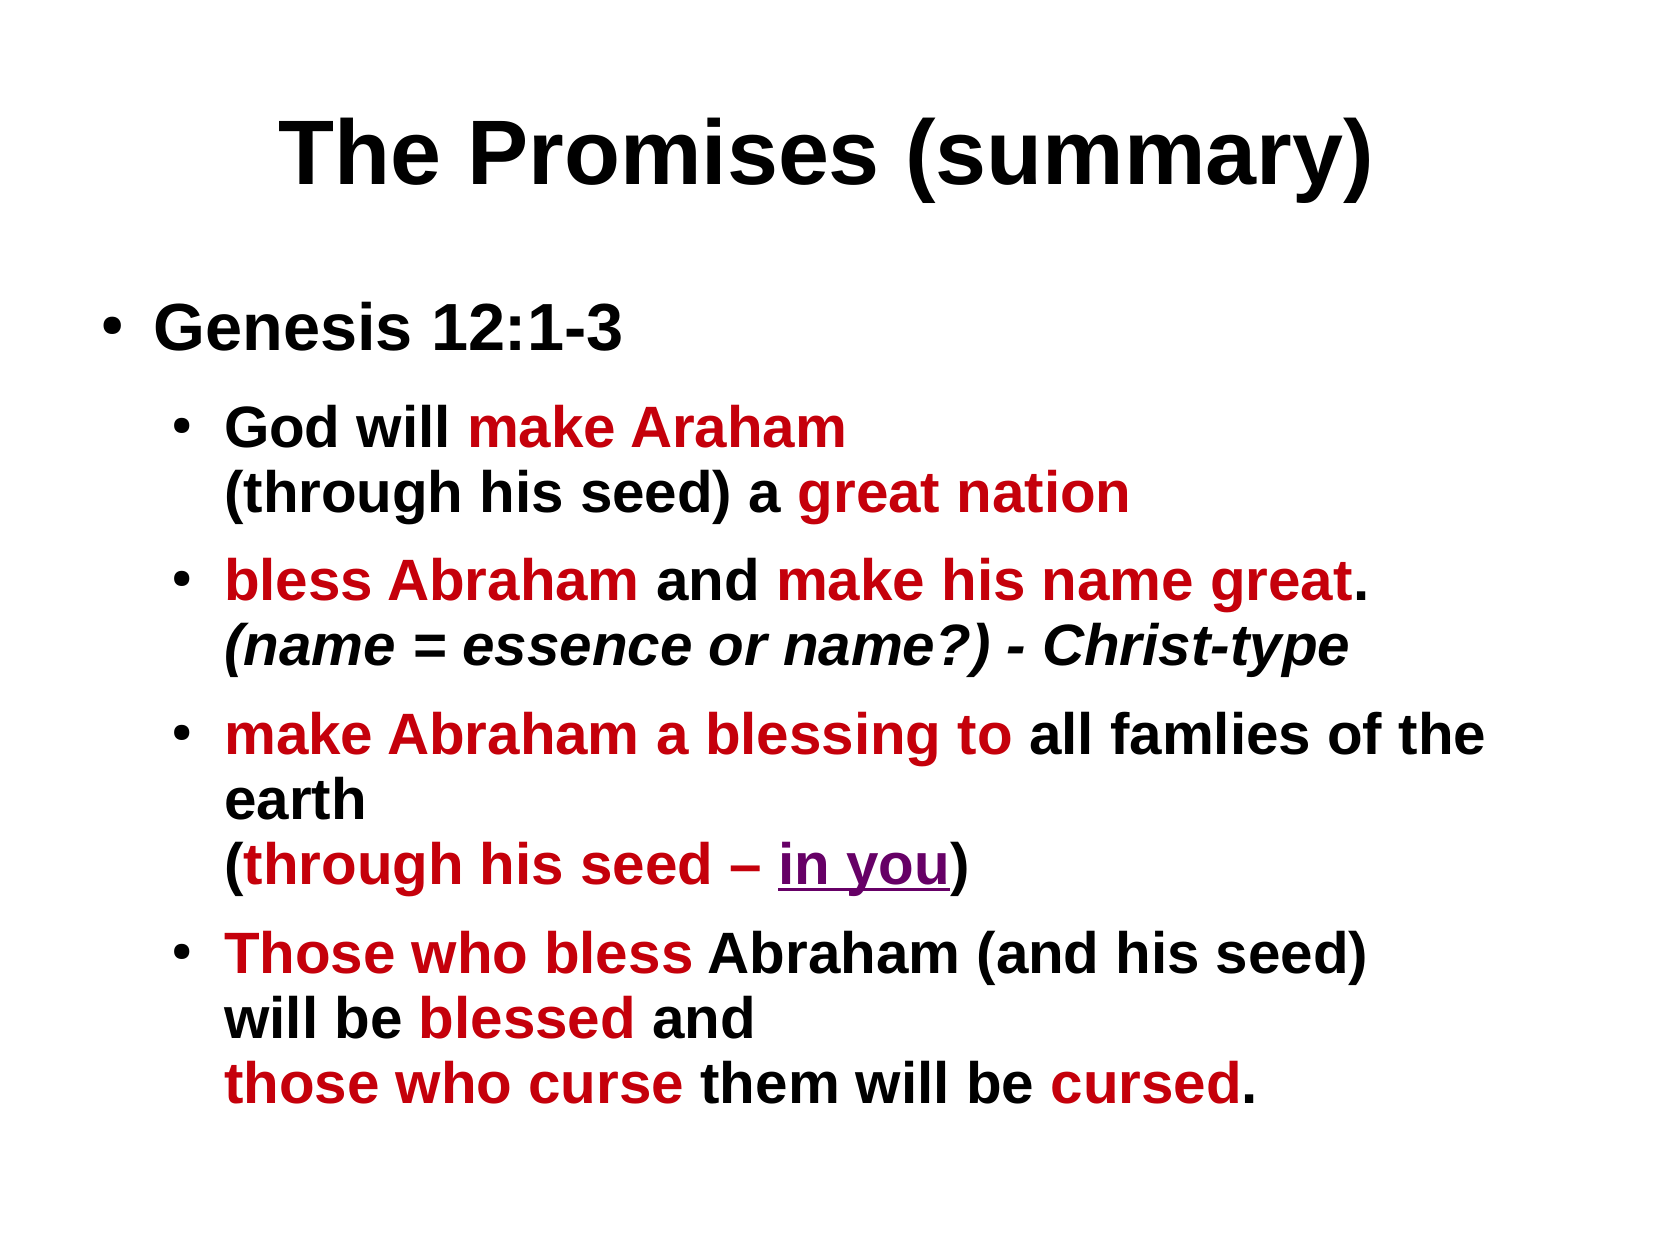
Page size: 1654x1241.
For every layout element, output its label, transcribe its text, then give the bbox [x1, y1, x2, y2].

title The Promises (summary) [82, 49, 1571, 257]
list Genesis 12:1-3 God will make Araham (through his seed) a great nation bless Abraham and make his name great. (name = essence or name?) - Christ-type make Abraham a blessing to all famlies of the earth (through his seed – in you) Those who bless Abraham (and his seed) will be blessed and those who curse them will be cursed. [82, 290, 1571, 1197]
